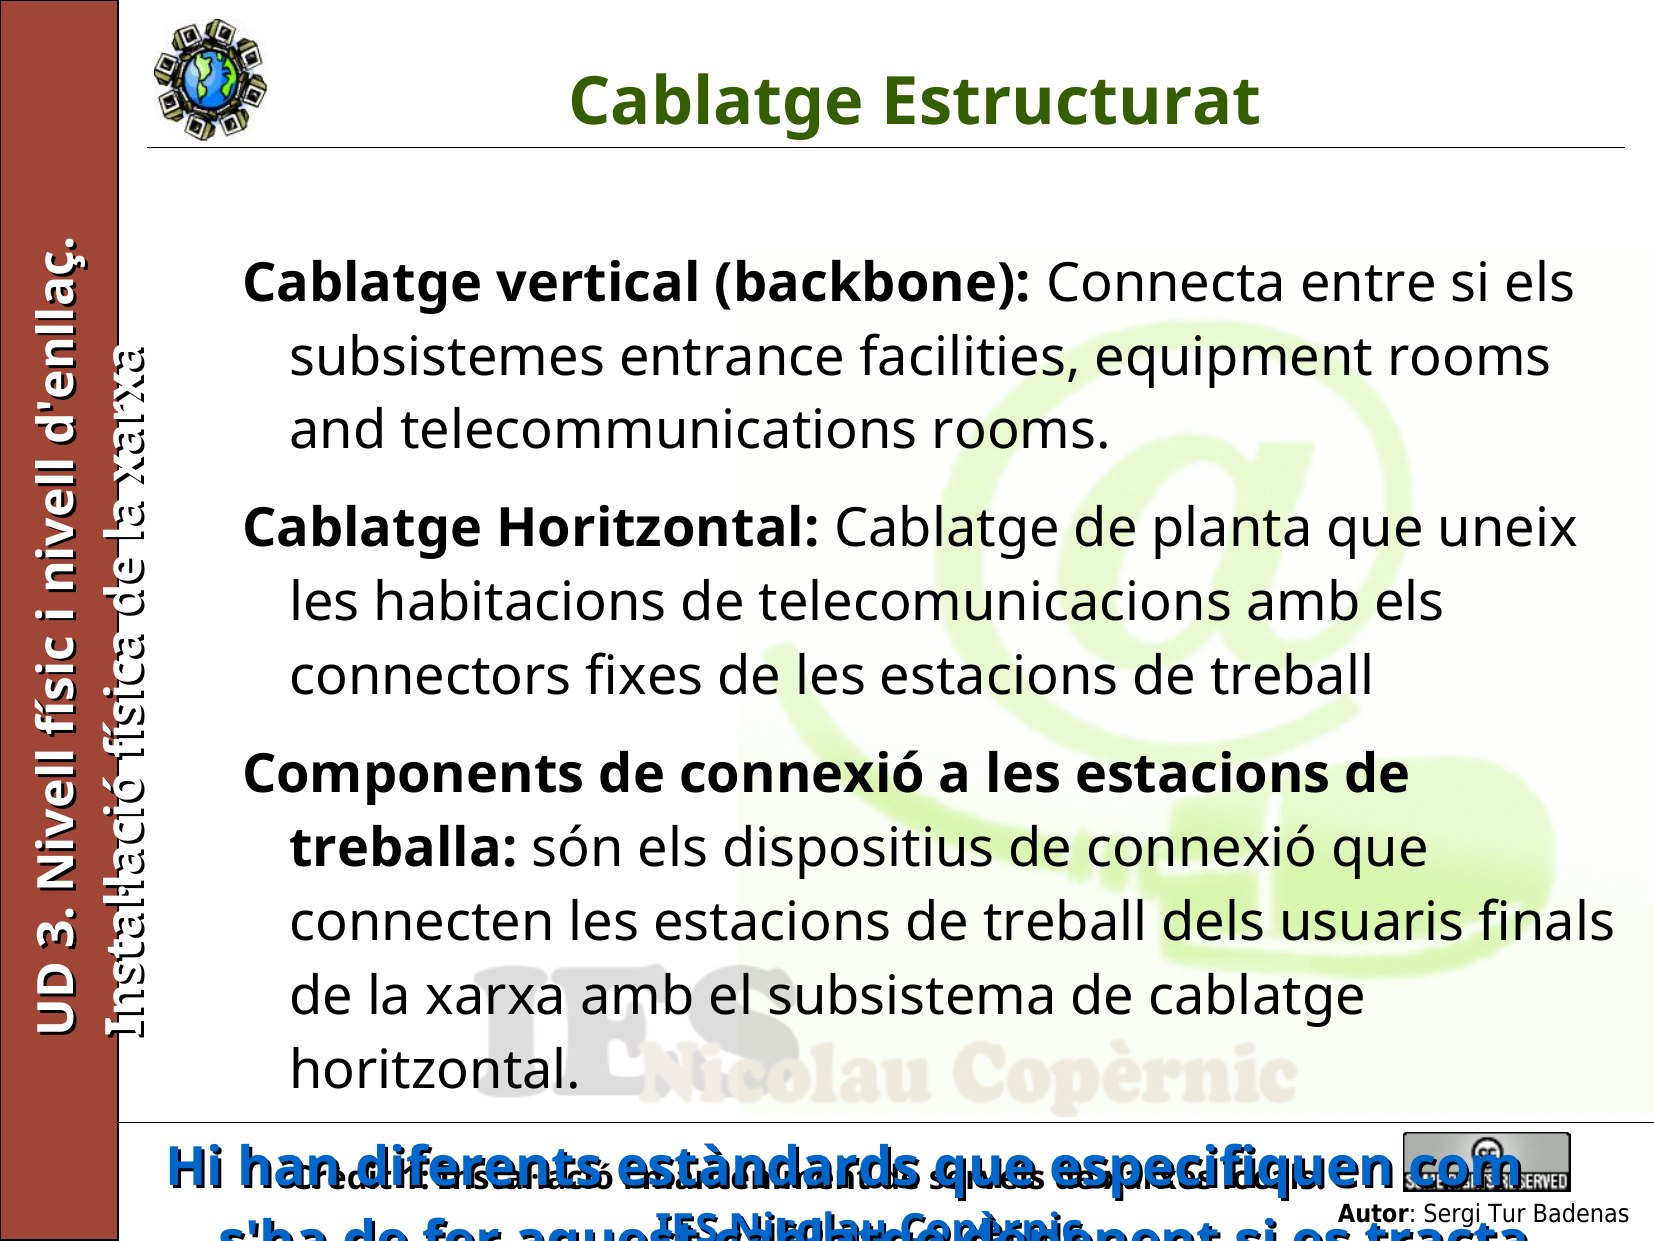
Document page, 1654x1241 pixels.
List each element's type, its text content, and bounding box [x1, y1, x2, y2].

list Cablatge vertical (backbone): Connecta entre si els subsistemes entrance facilities, equipment rooms and telecommunications rooms. Cablatge Horitzontal: Cablatge de planta que uneix les habitacions de telecomunicacions amb els connectors fixes de les estacions de treball Components de connexió a les estacions de treballa: són els dispositius de connexió que connecten les estacions de treball dels usuaris finals de la xarxa amb el subsistema de cablatge horitzontal. Hi han diferents estàndards que especifiquen com s'ha de fer aquest cablatge depenent si es tracta d'un CPD, d'una oficina o d'un edifici d'apartaments. [147, 242, 1636, 1078]
picture [529, 1078, 543, 1085]
picture [466, 252, 1654, 1117]
title Cablatge Estructurat [171, 56, 1654, 141]
picture [1403, 1132, 1571, 1192]
picture [154, 19, 268, 142]
